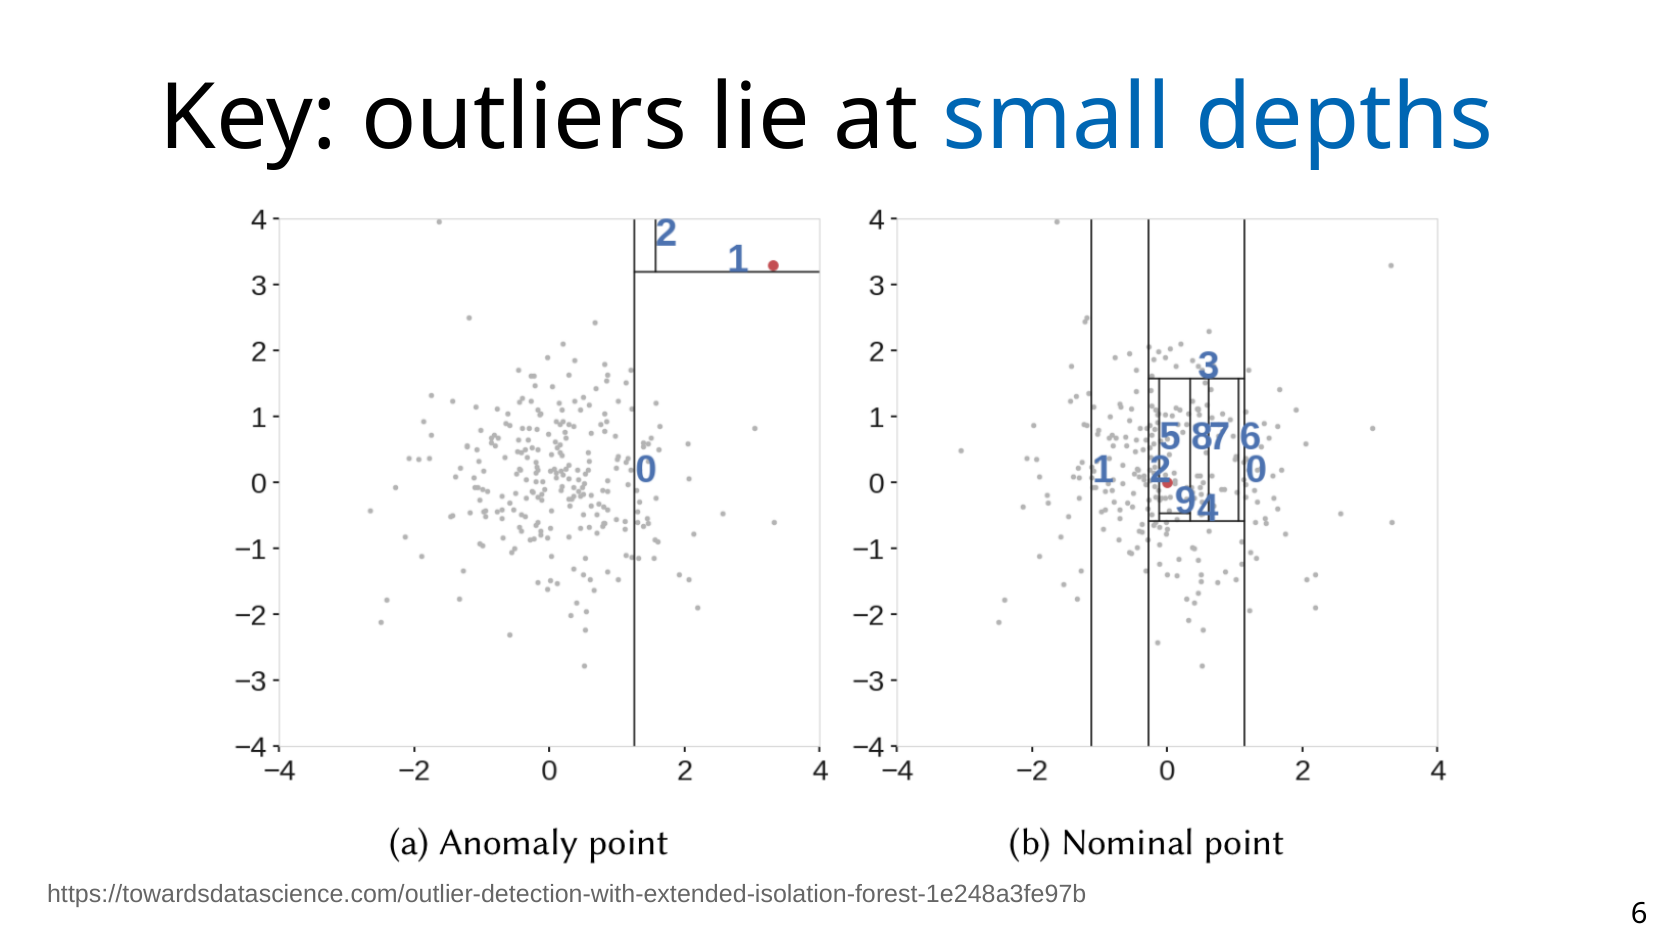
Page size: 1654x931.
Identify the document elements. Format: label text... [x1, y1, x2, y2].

picture [202, 203, 1513, 872]
text_box https://towardsdatascience.com/outlier-detection-with-extended-isolation-forest-1e248a3fe97b [32, 872, 1616, 930]
title Key: outliers lie at small depths [82, 1, 1571, 226]
